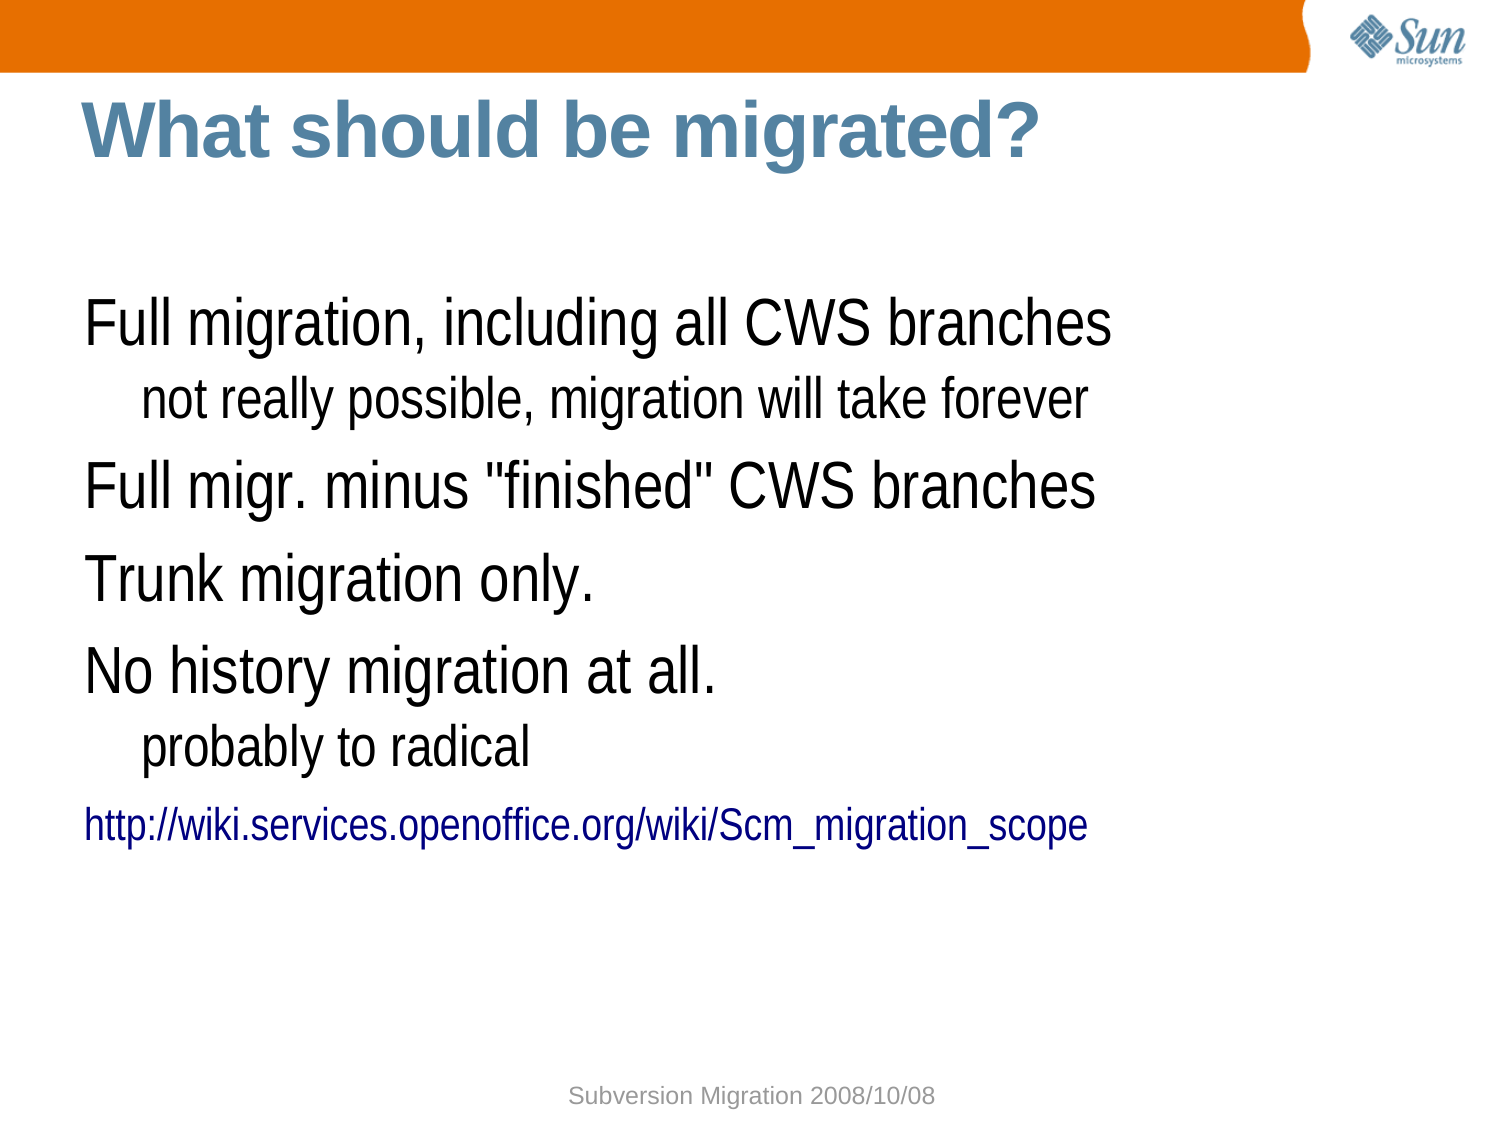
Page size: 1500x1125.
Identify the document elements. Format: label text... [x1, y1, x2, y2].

picture [0, 0, 1500, 75]
title What should be migrated? [81, 93, 1336, 198]
list Full migration, including all CWS branches not really possible, migration will take forever Full migr. minus "finished" CWS branches Trunk migration only. No history migration at all. probably to radical http://wiki.services.openoffice.org/wiki/Scm_migration_scope [64, 292, 1402, 987]
